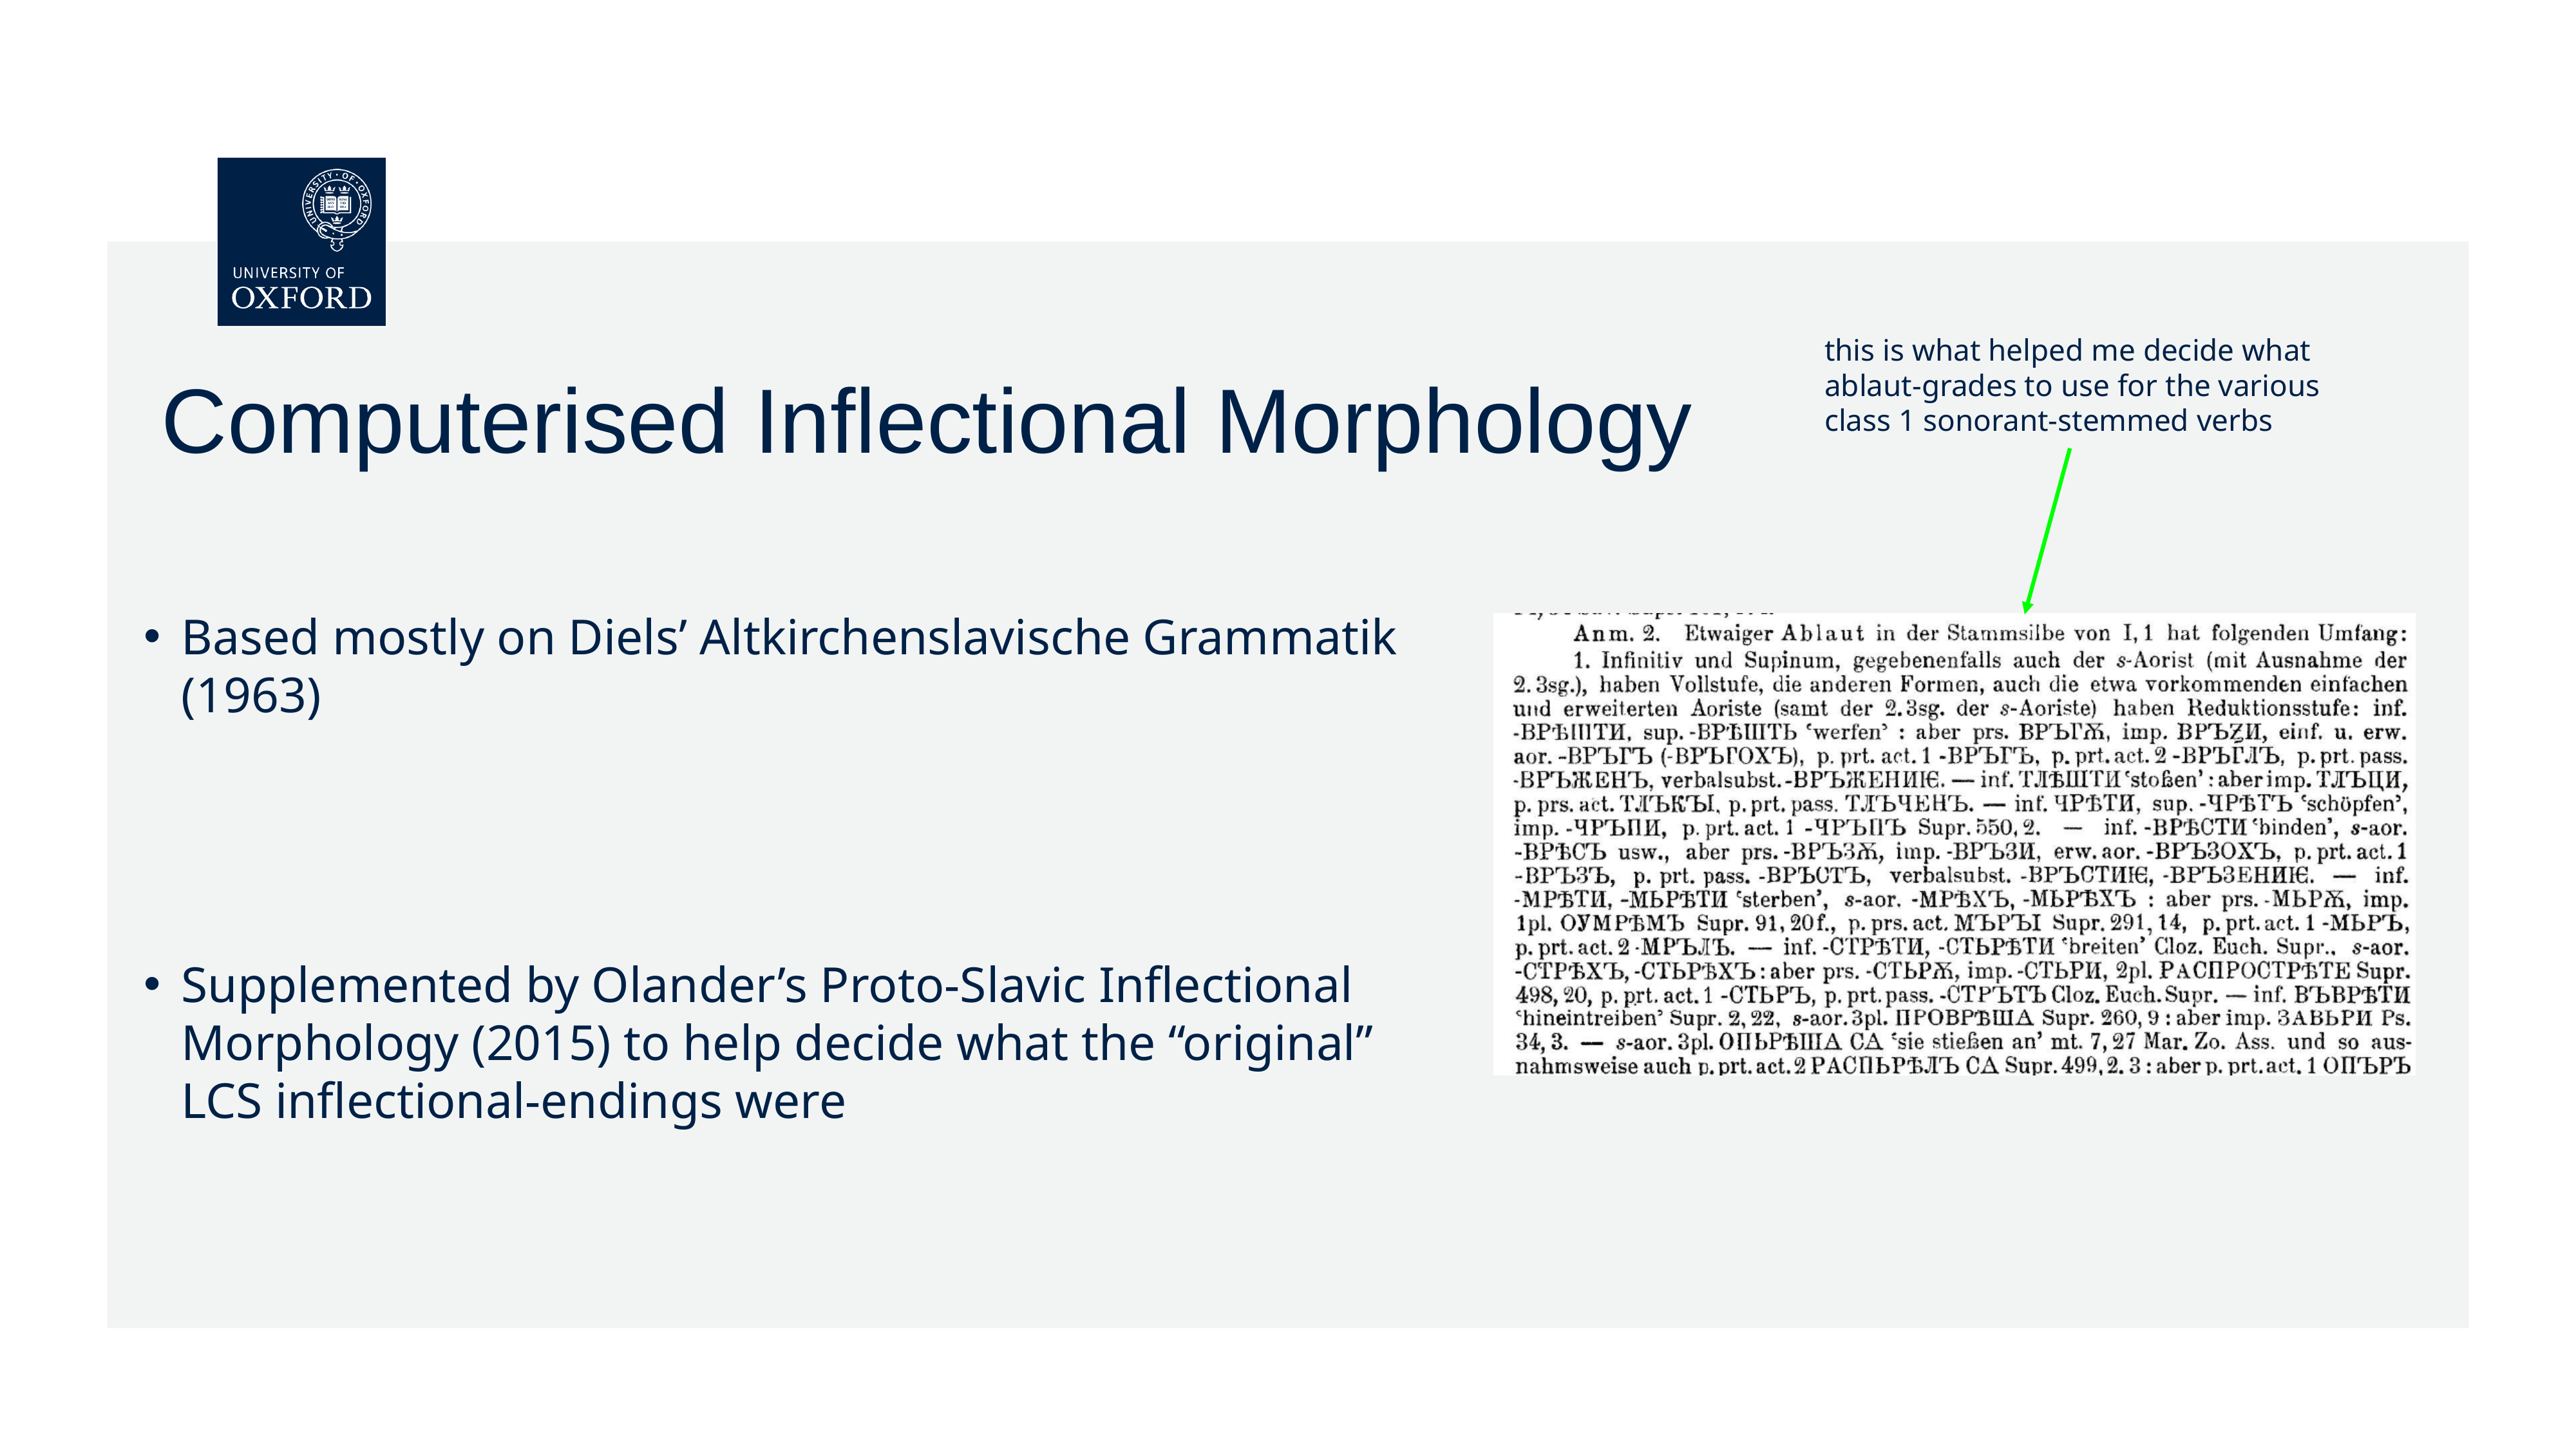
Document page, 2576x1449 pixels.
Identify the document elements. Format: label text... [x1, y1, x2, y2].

text_box this is what helped me decide what ablaut-grades to use for the various class 1 sonorant-stemmed verbs [1815, 321, 2348, 448]
list Based mostly on Diels’ Altkirchenslavische Grammatik (1963) Supplemented by Olander’s Proto-Slavic Inflectional Morphology (2015) to help decide what the “original” LCS inflectional-endings were [144, 606, 1455, 1142]
picture [289, 267, 296, 278]
picture [234, 267, 242, 278]
picture [1493, 613, 2416, 1075]
picture [302, 169, 372, 252]
picture [280, 267, 288, 278]
picture [260, 267, 269, 278]
picture [245, 267, 252, 278]
title Computerised Inflectional Morphology [161, 350, 1923, 471]
picture [326, 267, 336, 278]
picture [303, 267, 319, 278]
picture [338, 267, 344, 278]
